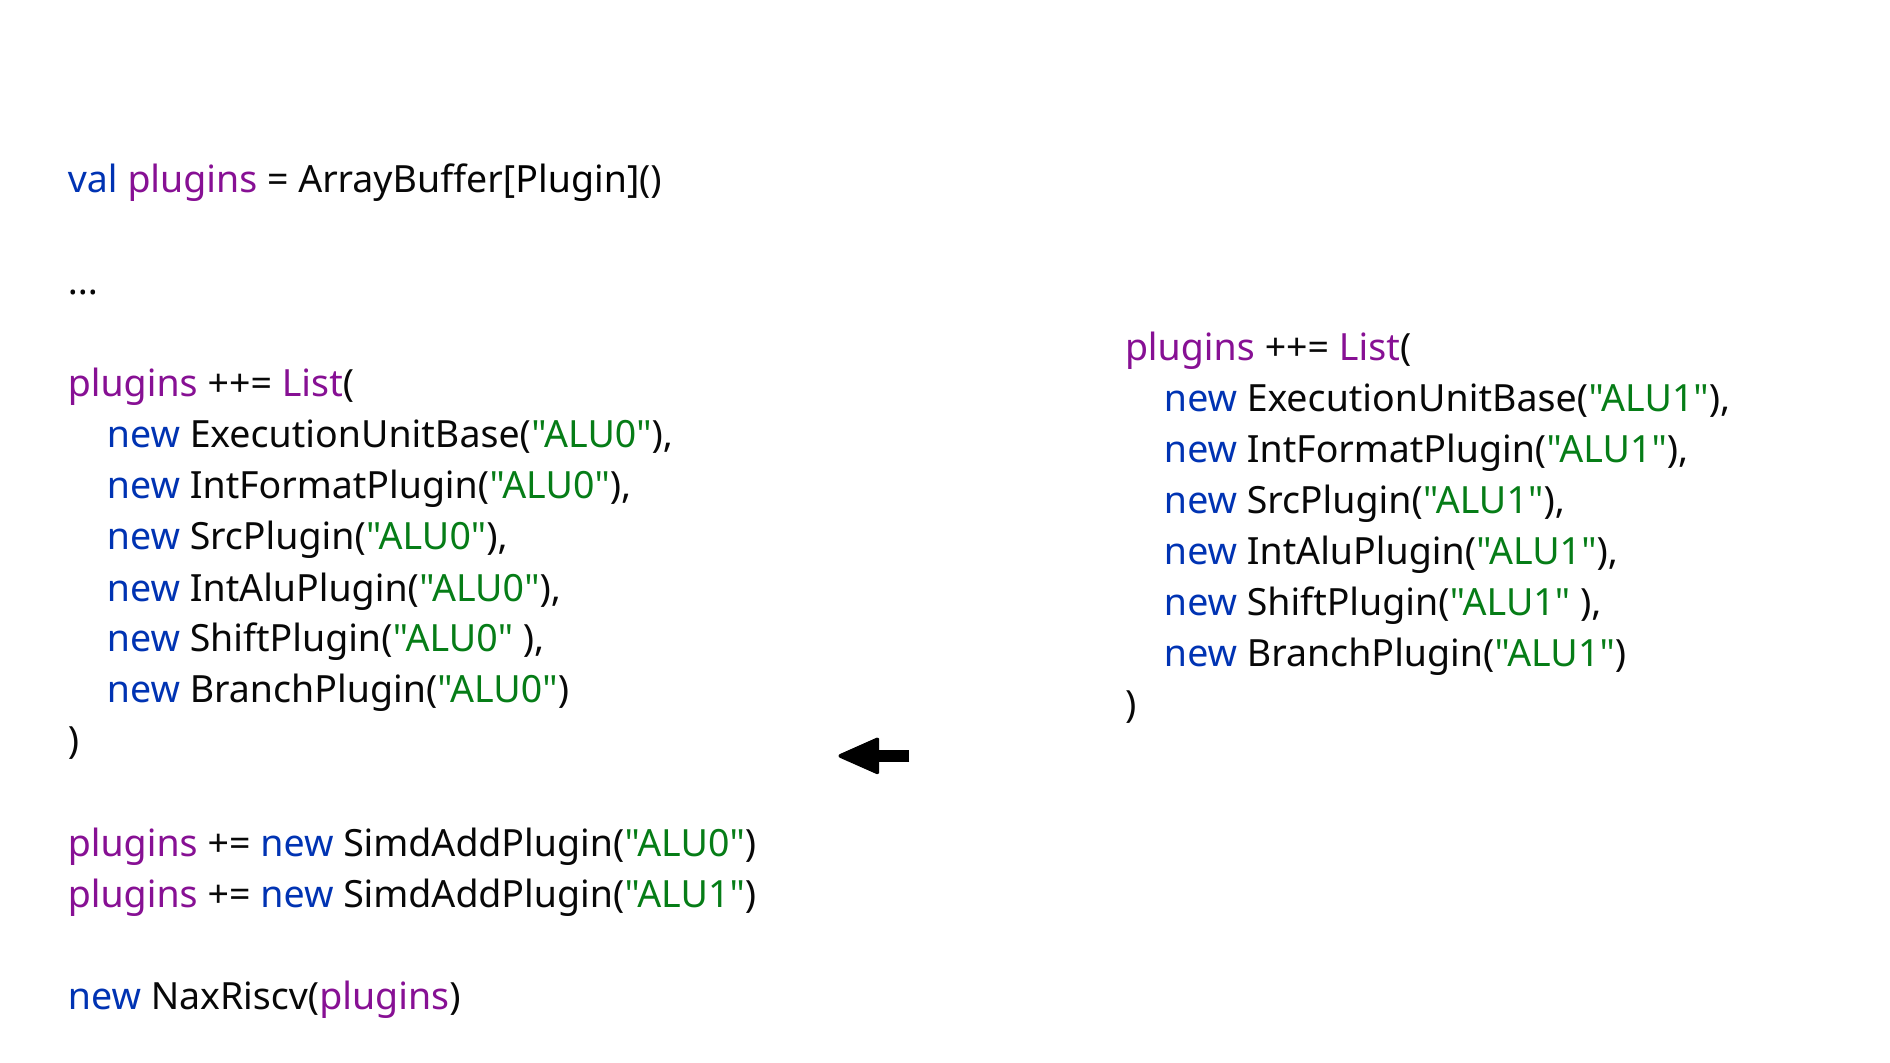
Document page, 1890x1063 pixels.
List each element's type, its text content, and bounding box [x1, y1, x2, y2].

text_box plugins ++= List( new ExecutionUnitBase("ALU1"), new IntFormatPlugin("ALU1"), new SrcPlugin("ALU1"), new IntAluPlugin("ALU1"), new ShiftPlugin("ALU1" ), new BranchPlugin("ALU1") ) [1110, 312, 1855, 720]
text_box val plugins = ArrayBuffer[Plugin]() ... plugins ++= List( new ExecutionUnitBase("ALU0"), new IntFormatPlugin("ALU0"), new SrcPlugin("ALU0"), new IntAluPlugin("ALU0"), new ShiftPlugin("ALU0" ), new BranchPlugin("ALU0") ) plugins += new SimdAddPlugin("ALU0") plugins += new SimdAddPlugin("ALU1") new NaxRiscv(plugins) [53, 94, 1075, 1063]
